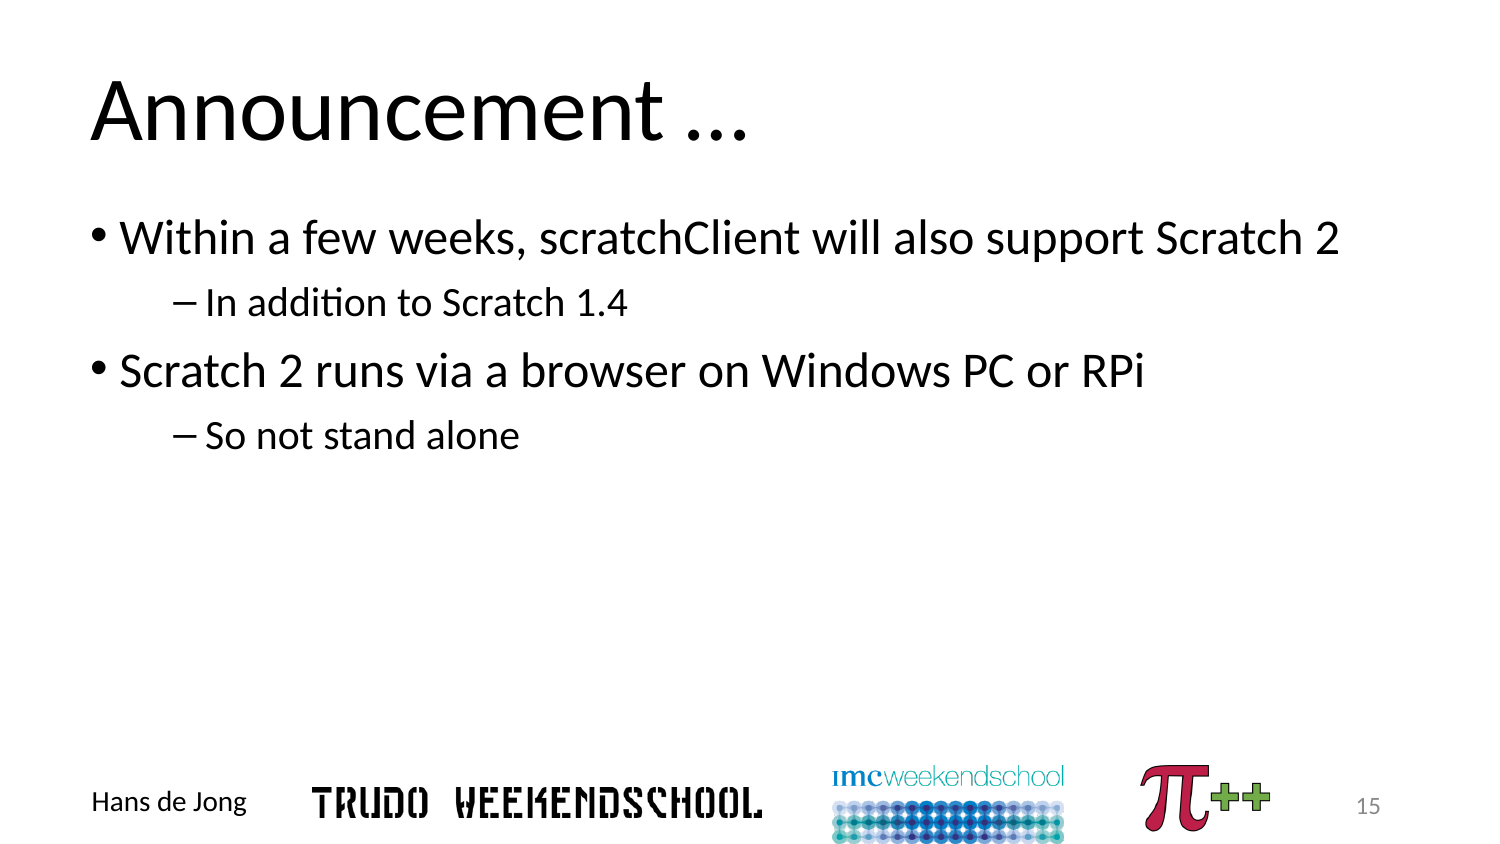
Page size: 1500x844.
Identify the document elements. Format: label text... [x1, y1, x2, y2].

list Within a few weeks, scratchClient will also support Scratch 2 In addition to Scratch 1.4 Scratch 2 runs via a browser on Windows PC or RPi So not stand alone [75, 196, 1500, 754]
title Announcement … [75, 33, 1426, 175]
text_box 15 [1340, 782, 1426, 827]
